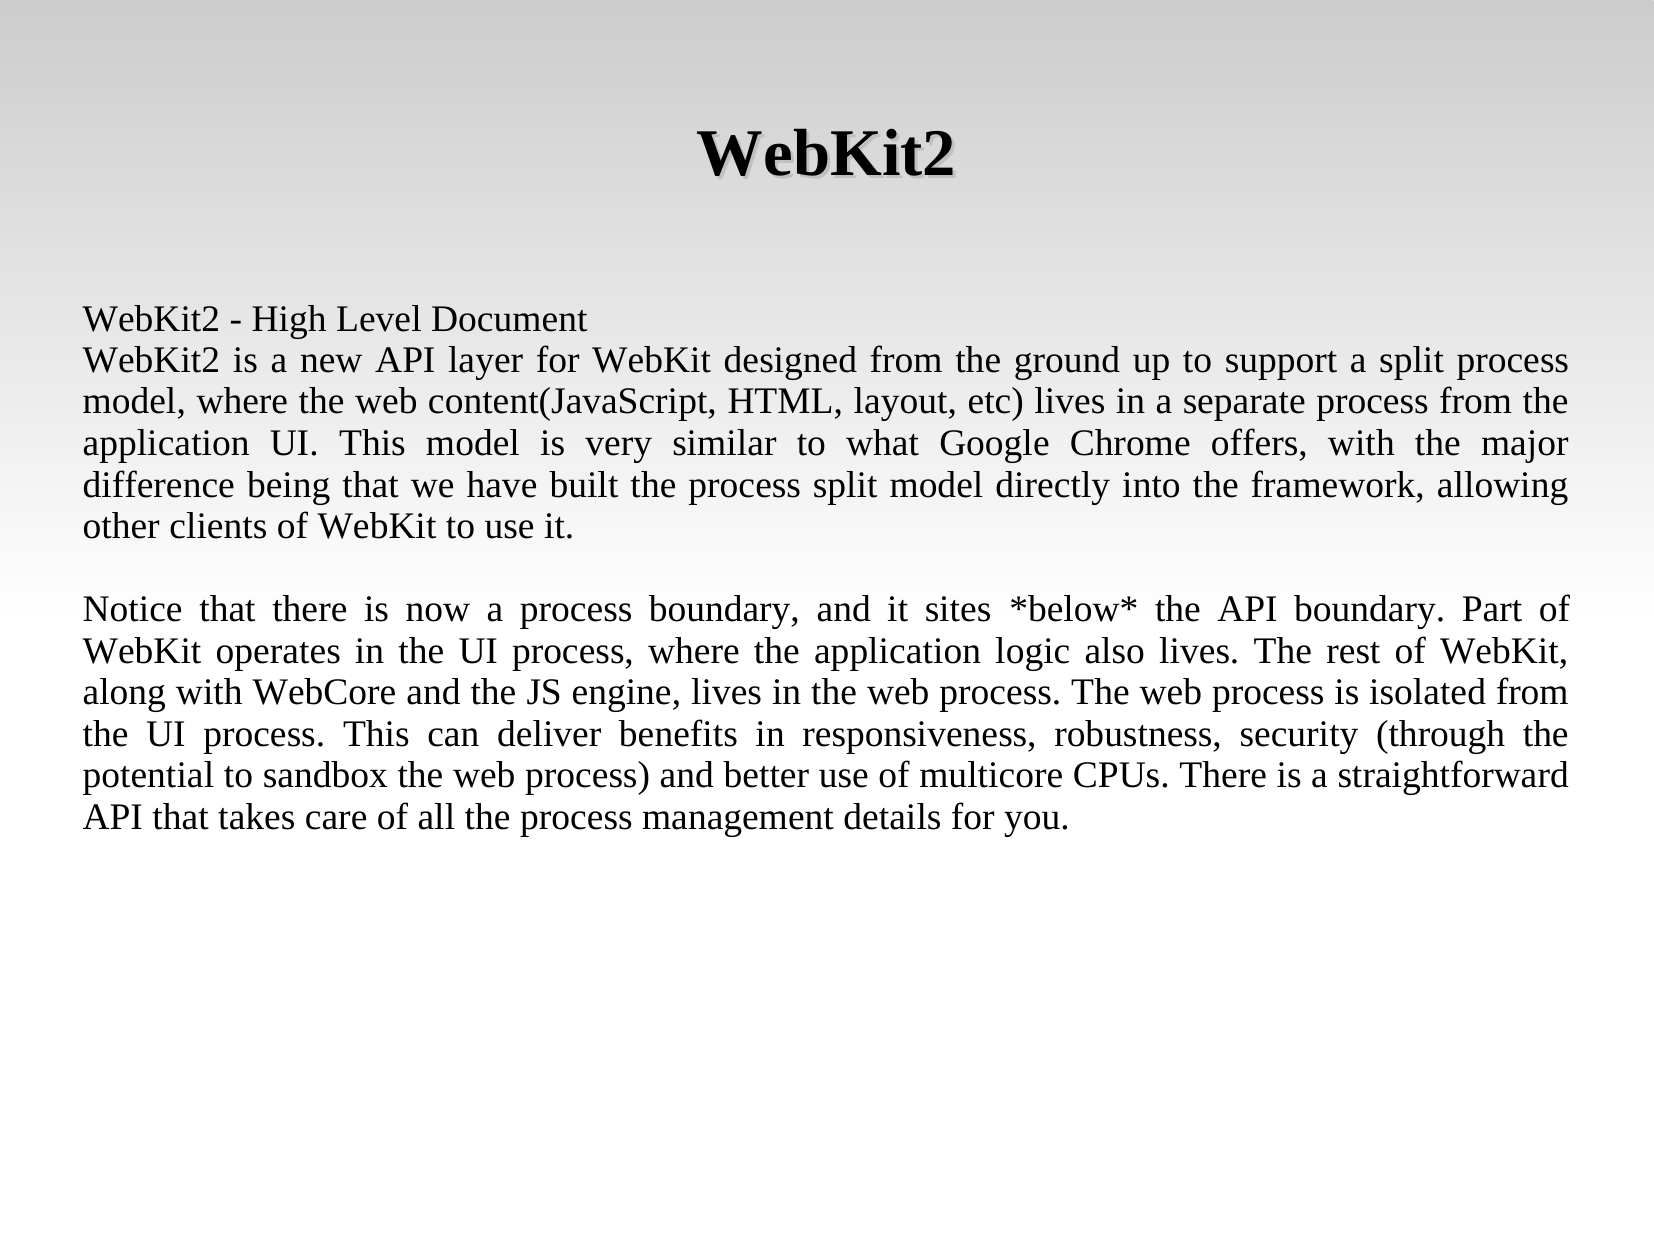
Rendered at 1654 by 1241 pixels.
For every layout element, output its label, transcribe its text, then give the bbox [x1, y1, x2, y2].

title WebKit2 [82, 56, 1571, 250]
subtitle WebKit2 - High Level Document WebKit2 is a new API layer for WebKit designed from the ground up to support a split process model, where the web content(JavaScript, HTML, layout, etc) lives in a separate process from the application UI. This model is very similar to what Google Chrome offers, with the major difference being that we have built the process split model directly into the framework, allowing other clients of WebKit to use it. Notice that there is now a process boundary, and it sites *below* the API boundary. Part of WebKit operates in the UI process, where the application logic also lives. The rest of WebKit, along with WebCore and the JS engine, lives in the web process. The web process is isolated from the UI process. This can deliver benefits in responsiveness, robustness, security (through the potential to sandbox the web process) and better use of multicore CPUs. There is a straightforward API that takes care of all the process management details for you. [82, 297, 1571, 1102]
